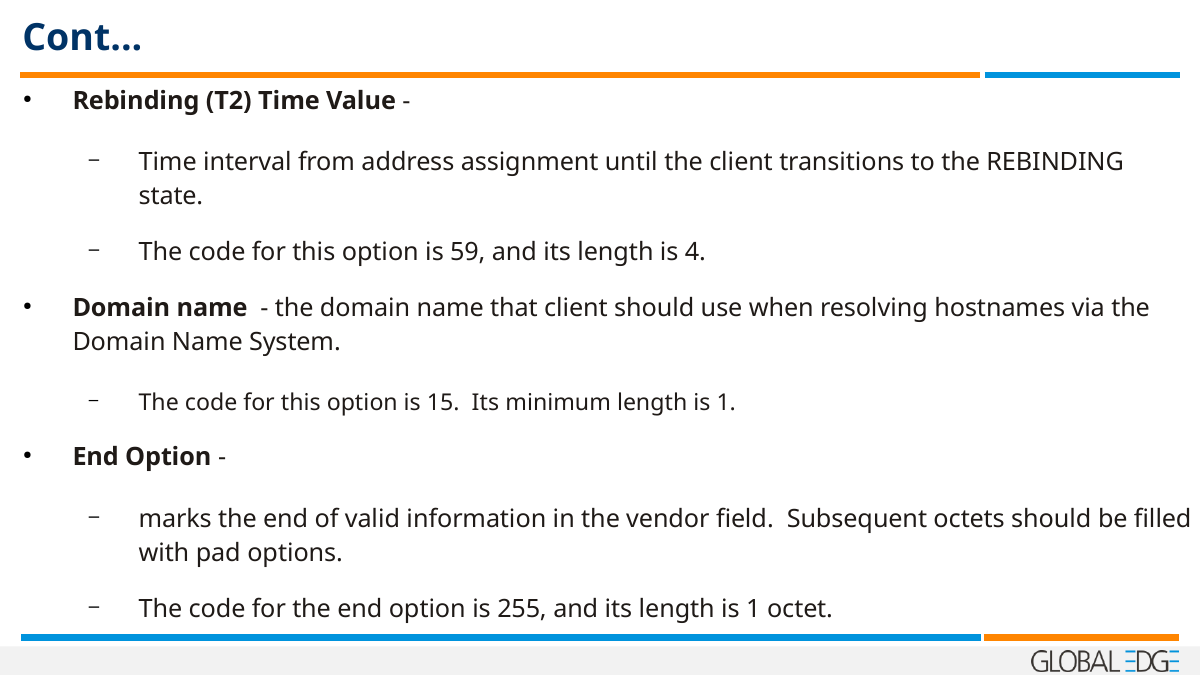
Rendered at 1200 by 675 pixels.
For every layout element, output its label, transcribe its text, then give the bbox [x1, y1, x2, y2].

list Rebinding (T2) Time Value - Time interval from address assignment until the client transitions to the REBINDING state. The code for this option is 59, and its length is 4. Domain name - the domain name that client should use when resolving hostnames via the Domain Name System. The code for this option is 15. Its minimum length is 1. End Option - marks the end of valid information in the vendor field. Subsequent octets should be filled with pad options. The code for the end option is 255, and its length is 1 octet. [6, 82, 1193, 626]
title Cont... [12, 9, 1088, 63]
picture [1031, 650, 1179, 672]
